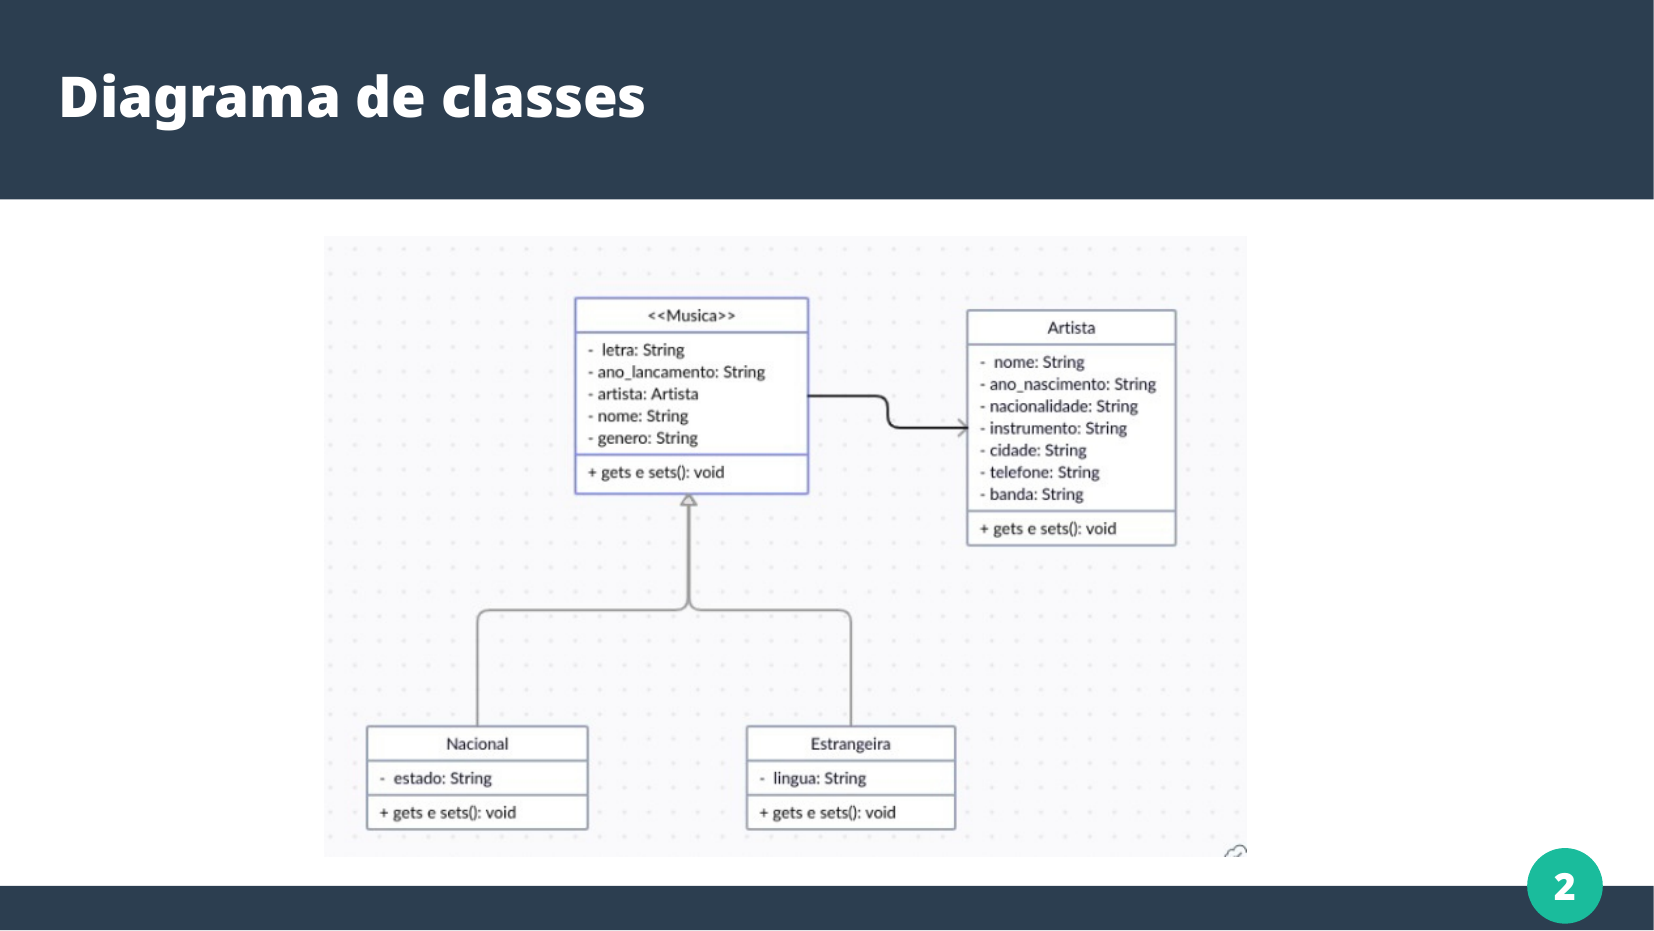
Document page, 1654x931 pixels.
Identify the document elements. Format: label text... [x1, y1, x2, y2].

title Diagrama de classes [59, 37, 1595, 156]
picture [324, 236, 1247, 857]
